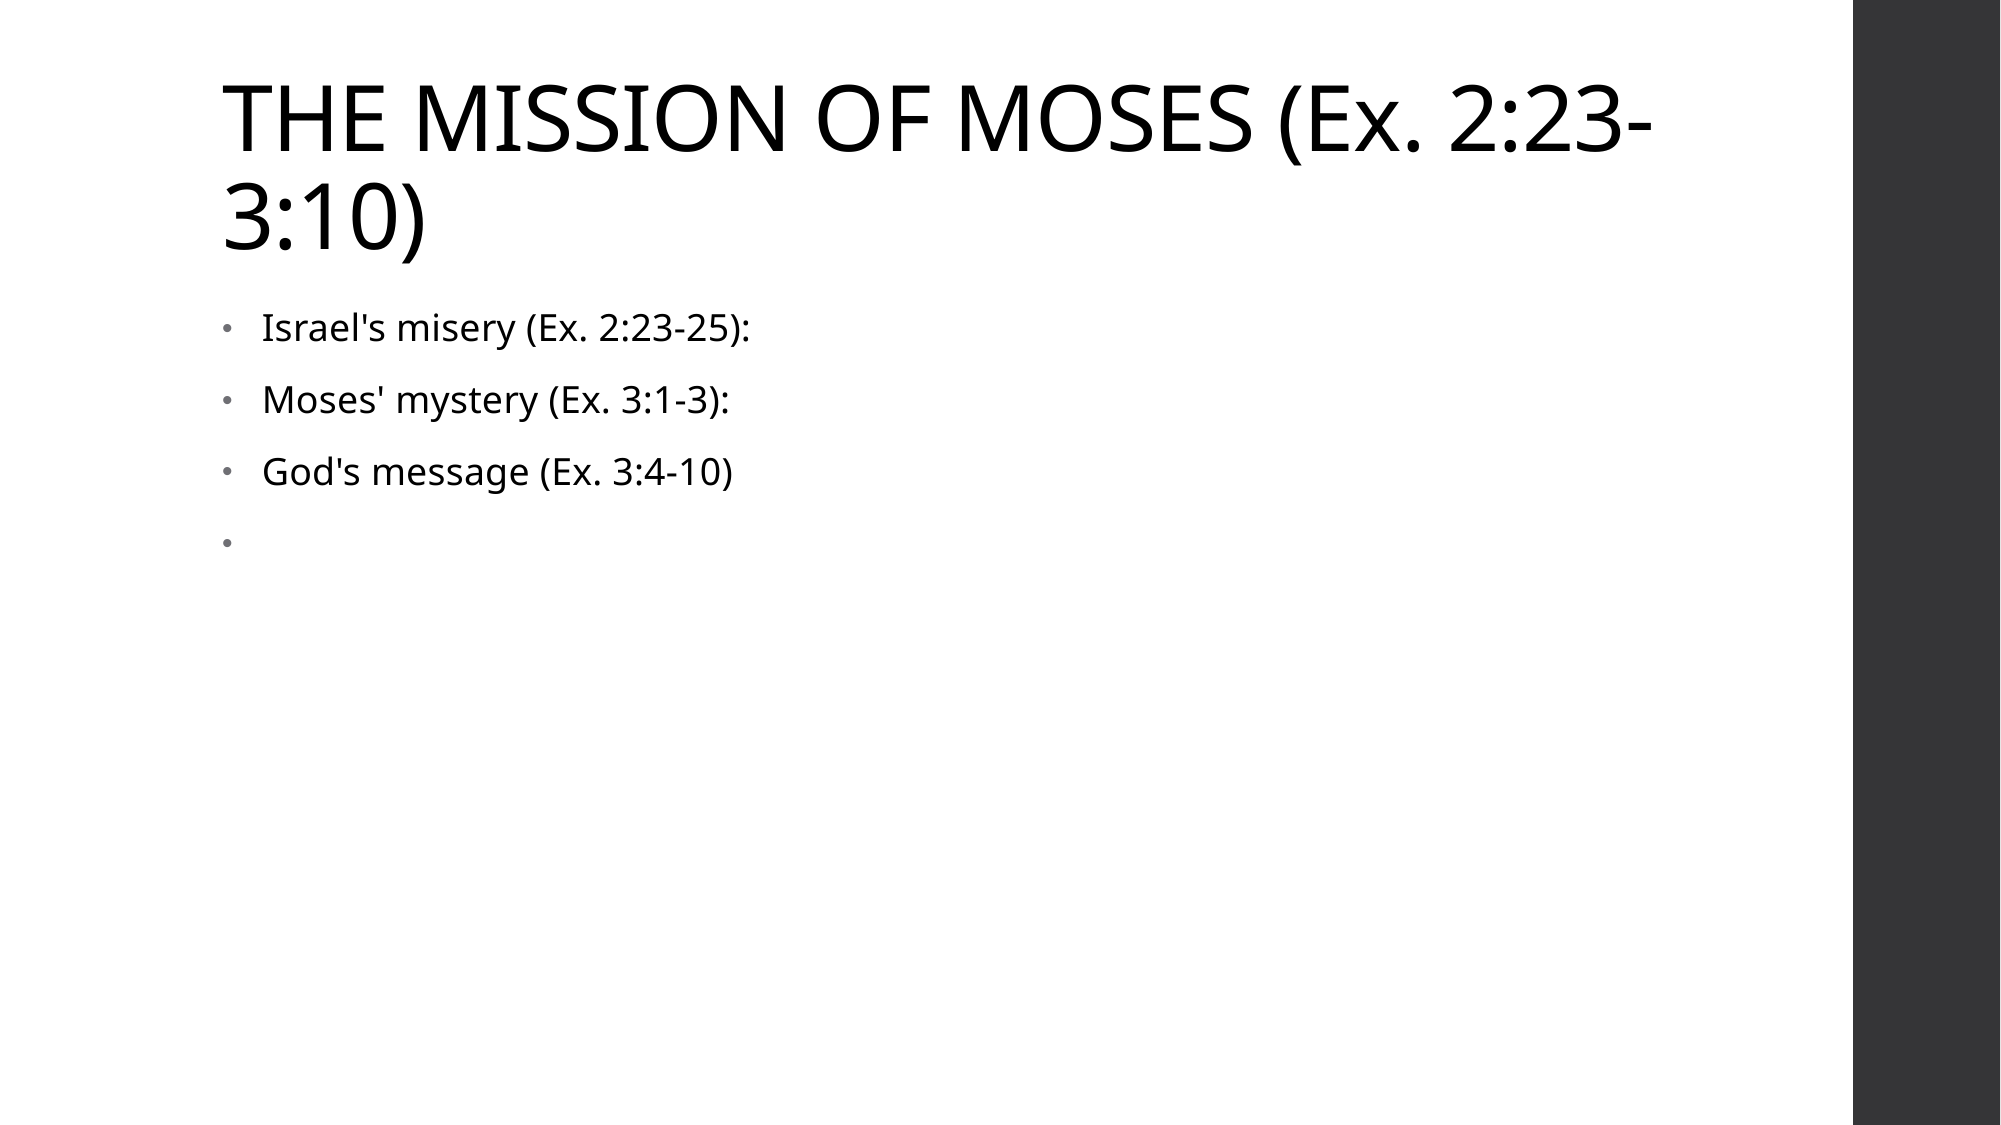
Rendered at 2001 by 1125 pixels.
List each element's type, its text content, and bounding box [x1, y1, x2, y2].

title THE MISSION OF MOSES (Ex. 2:23-3:10) [206, 60, 1797, 278]
list Israel's misery (Ex. 2:23-25): Moses' mystery (Ex. 3:1-3): God's message (Ex. 3:4-10) [206, 299, 1617, 1014]
